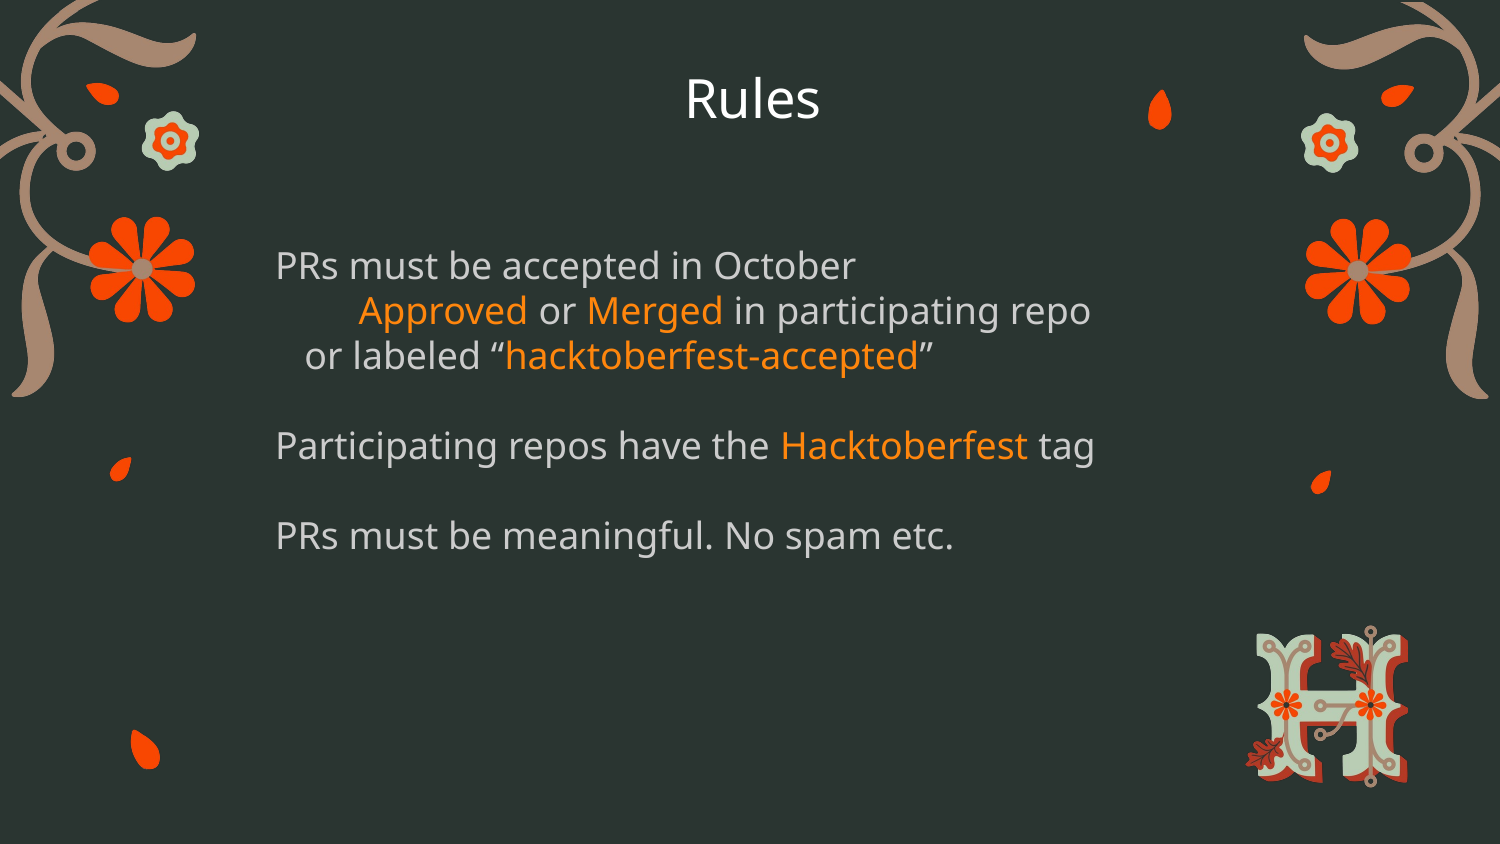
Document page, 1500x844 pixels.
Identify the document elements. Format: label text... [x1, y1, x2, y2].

text_box PRs must be accepted in October Approved or Merged in participating repo or labeled “hacktoberfest-accepted” Participating repos have the Hacktoberfest tag PRs must be meaningful. No spam etc. [263, 236, 1241, 698]
picture [1245, 624, 1408, 788]
text_box Rules [265, 58, 1241, 136]
picture [122, 729, 167, 772]
picture [1311, 471, 1333, 495]
picture [109, 456, 132, 482]
